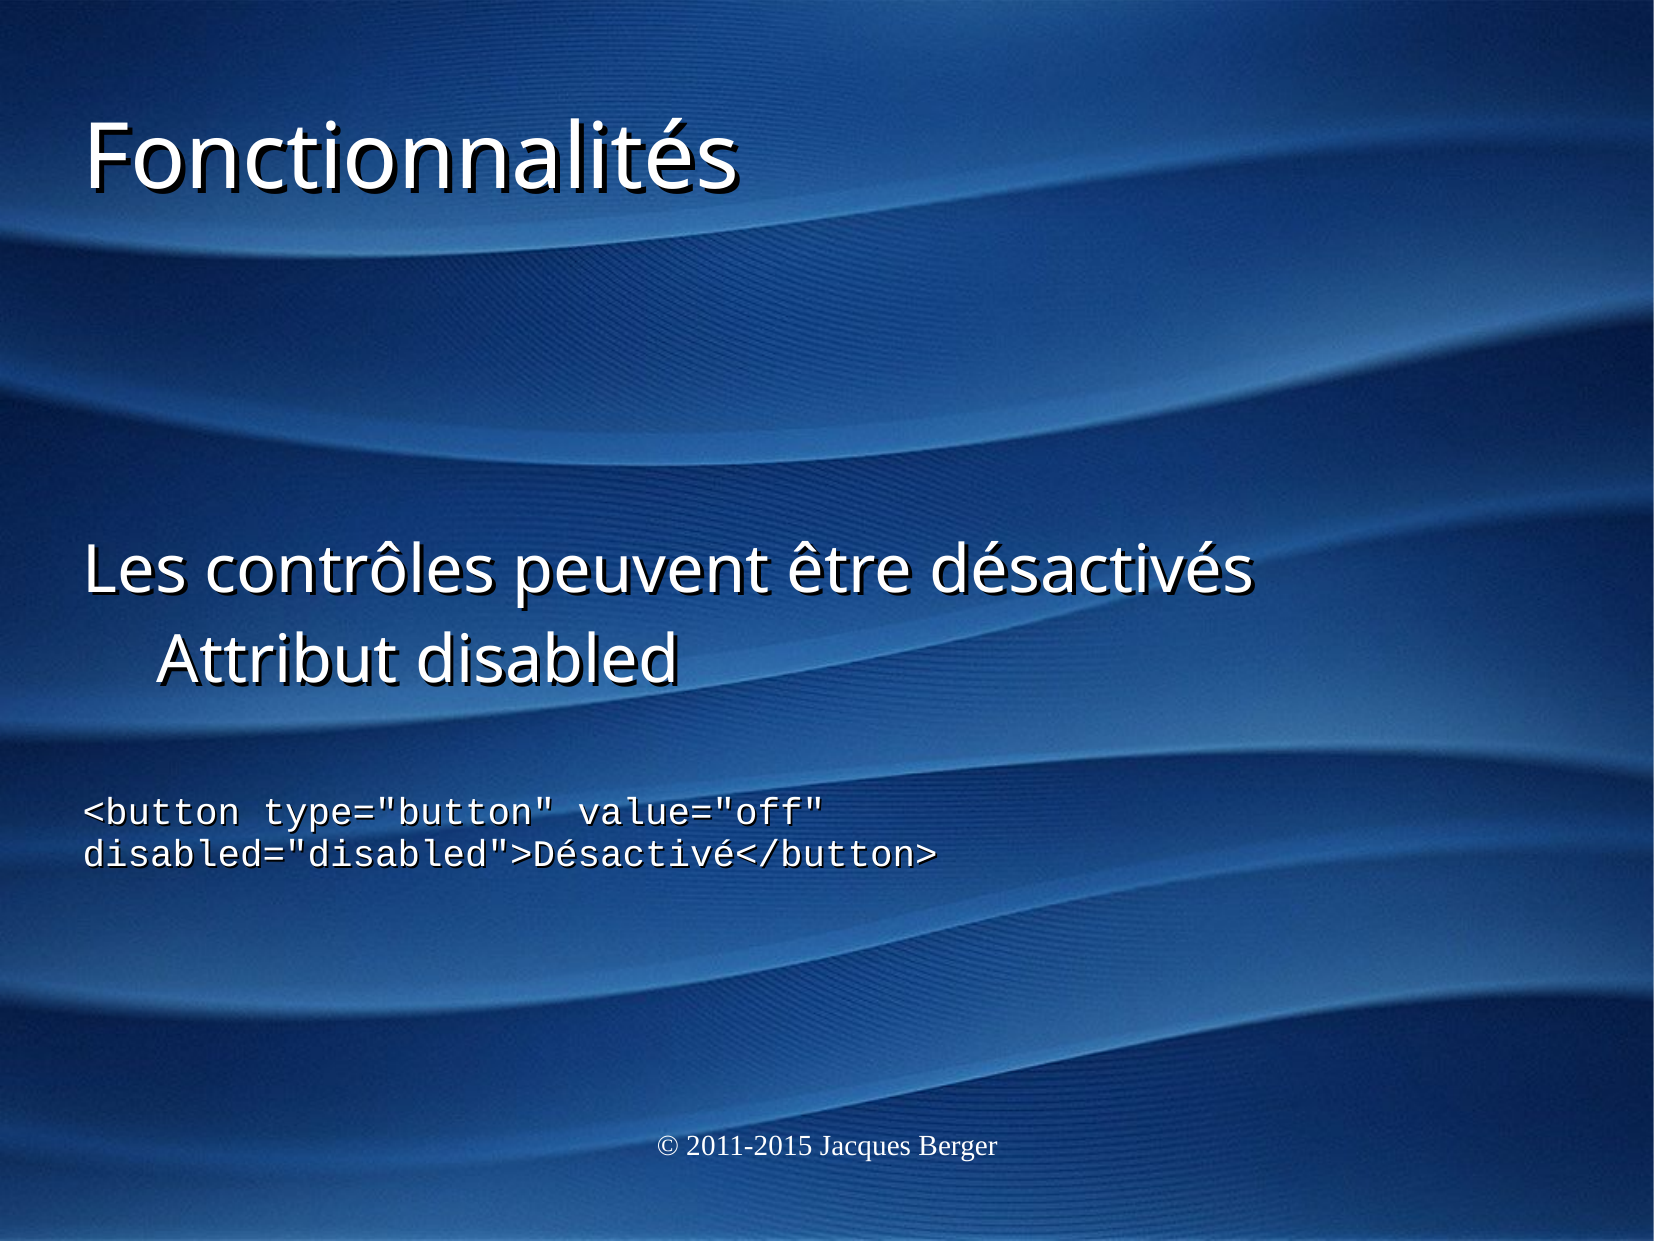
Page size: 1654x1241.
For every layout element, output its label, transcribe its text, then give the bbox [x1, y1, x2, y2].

title Fonctionnalités [82, 56, 1571, 250]
picture [0, 0, 1654, 1241]
subtitle Les contrôles peuvent être désactivés Attribut disabled <button type="button" value="off" disabled="disabled">Désactivé</button> [82, 297, 1571, 1102]
